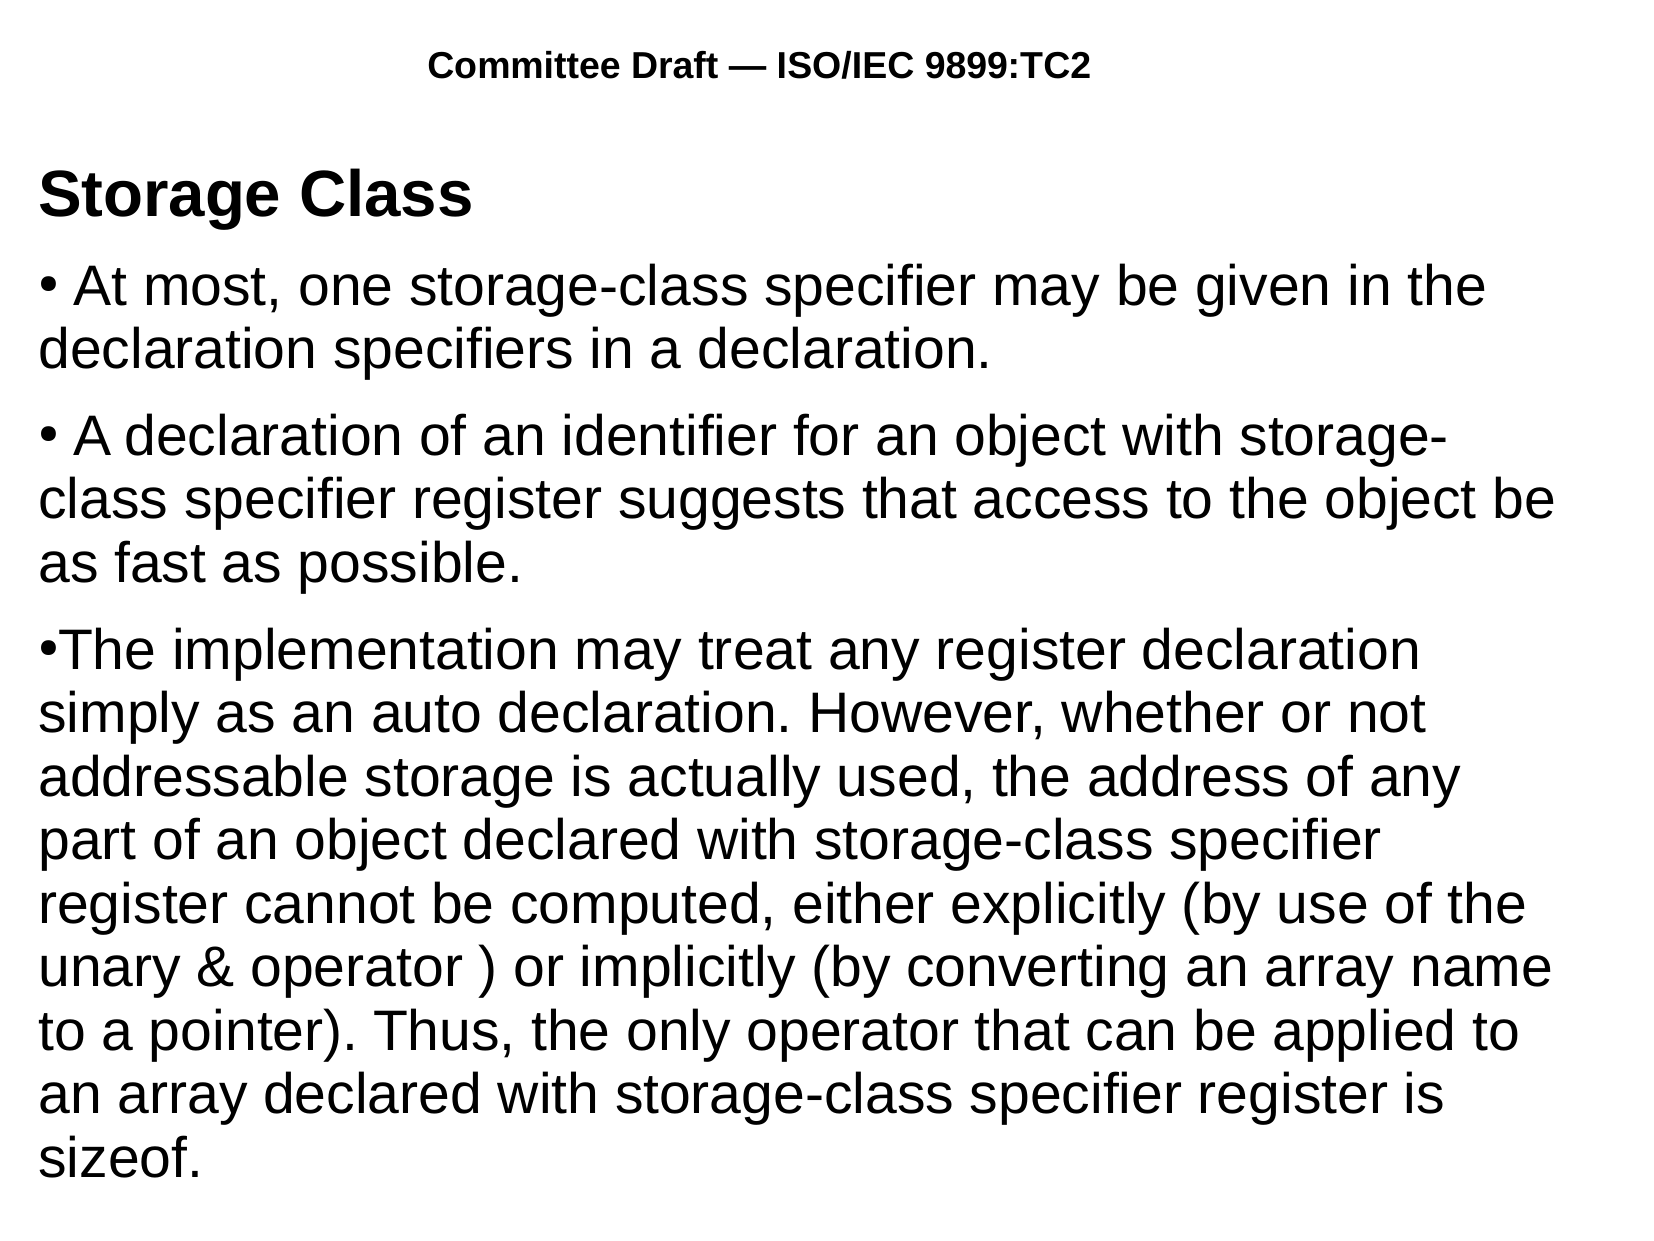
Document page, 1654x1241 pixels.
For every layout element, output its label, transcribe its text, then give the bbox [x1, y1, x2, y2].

text_box Storage Class At most, one storage-class specifier may be given in the declaration specifiers in a declaration. A declaration of an identifier for an object with storage-class specifier register suggests that access to the object be as fast as possible. The implementation may treat any register declaration simply as an auto declaration. However, whether or not addressable storage is actually used, the address of any part of an object declared with storage-class specifier register cannot be computed, either explicitly (by use of the unary & operator ) or implicitly (by converting an array name to a pointer). Thus, the only operator that can be applied to an array declared with storage-class specifier register is sizeof. [23, 150, 1576, 1201]
text_box Committee Draft — ISO/IEC 9899:TC2 [412, 37, 1107, 95]
